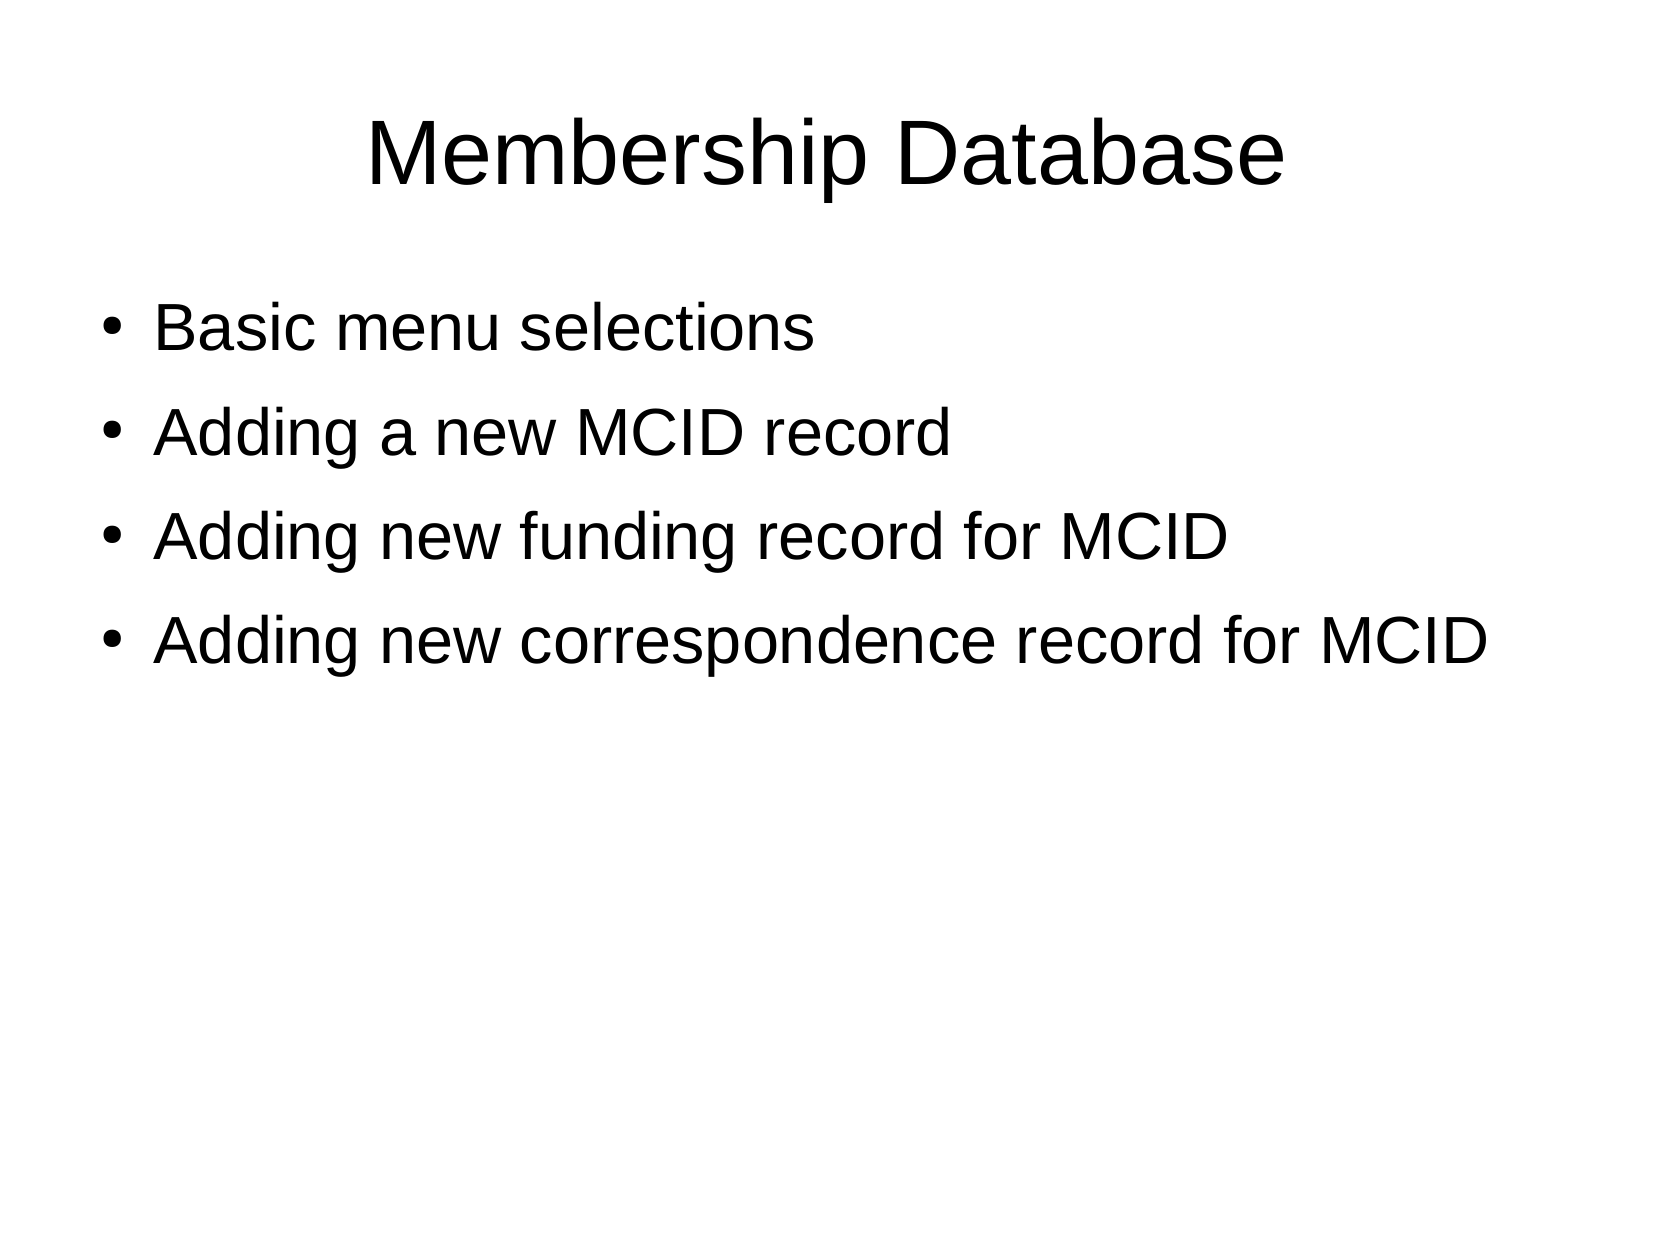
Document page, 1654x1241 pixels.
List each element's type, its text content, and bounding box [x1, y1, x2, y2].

list Basic menu selections Adding a new MCID record Adding new funding record for MCID Adding new correspondence record for MCID [82, 290, 1571, 1010]
title Membership Database [82, 49, 1571, 257]
